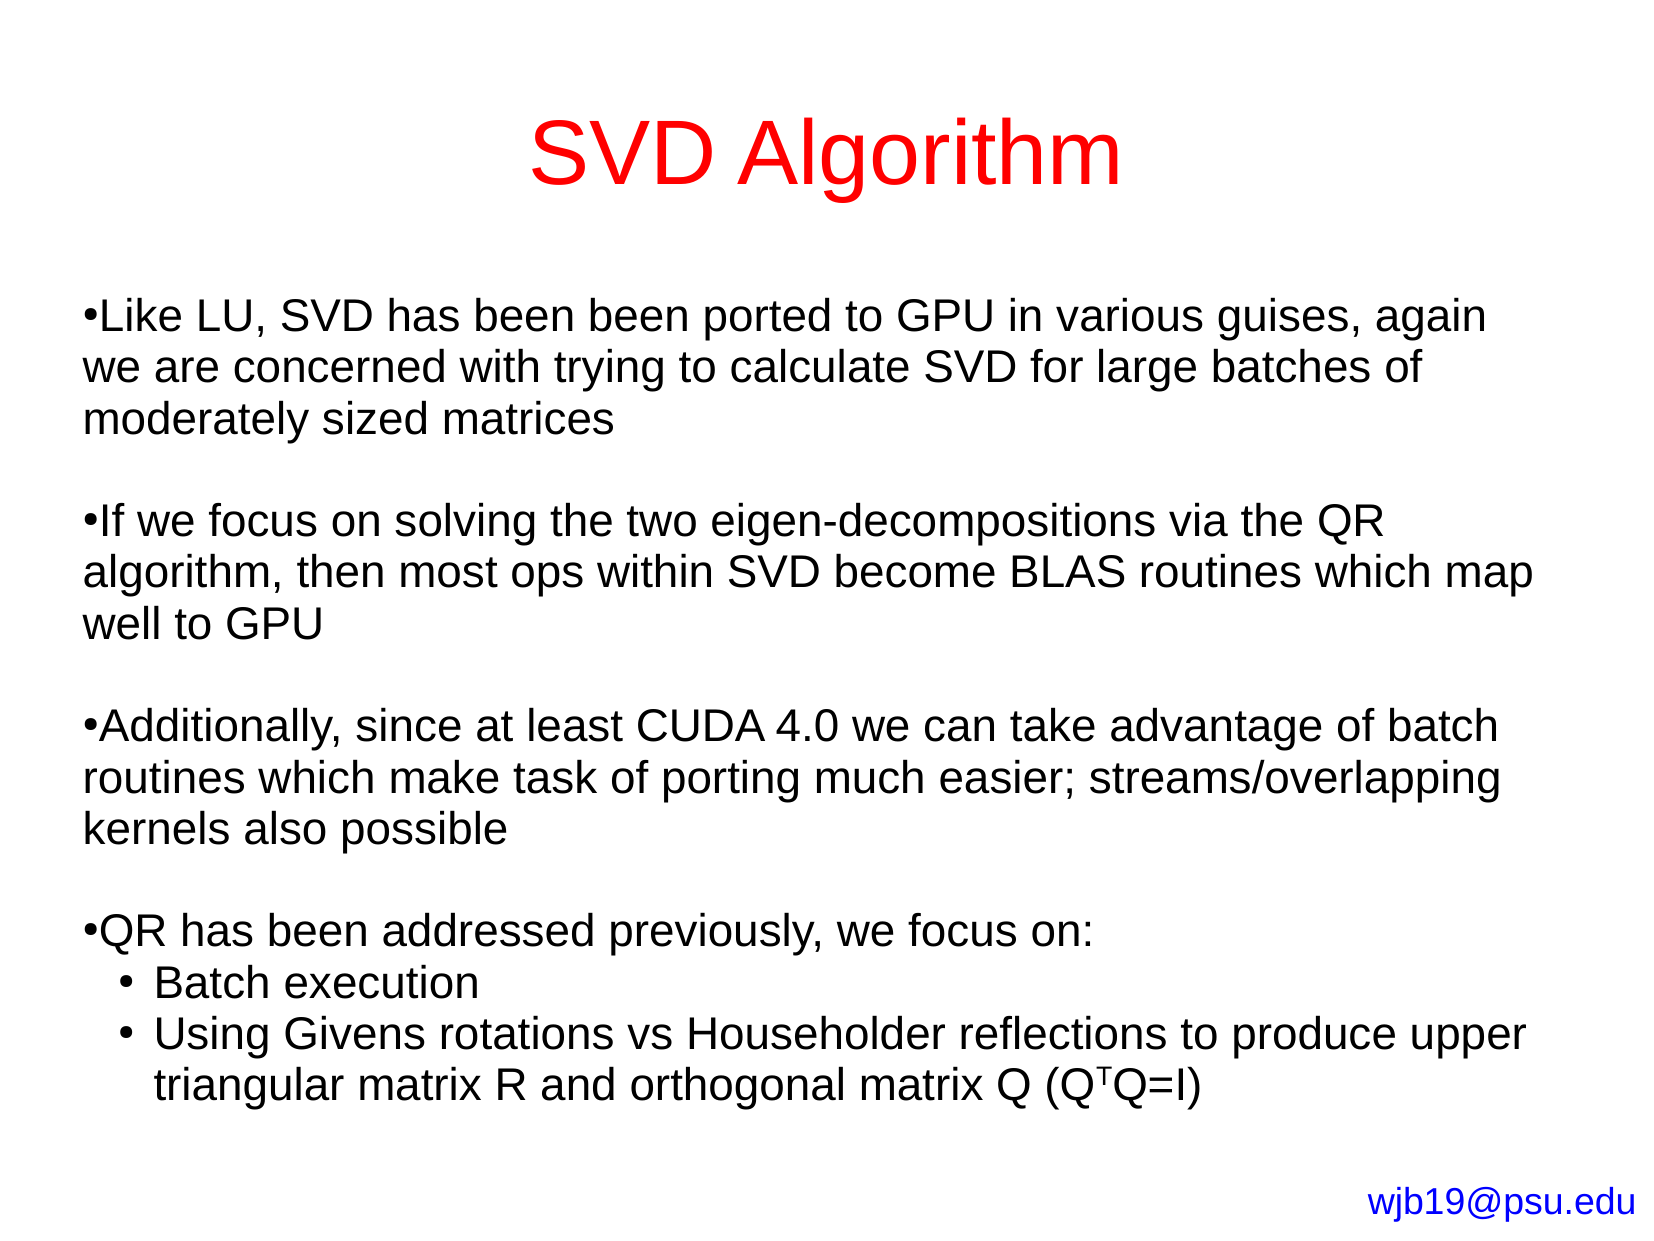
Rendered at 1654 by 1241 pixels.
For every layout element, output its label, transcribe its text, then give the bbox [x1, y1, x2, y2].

title SVD Algorithm [82, 49, 1571, 257]
text_box wjb19@psu.edu [1353, 1173, 1652, 1231]
subtitle Like LU, SVD has been been ported to GPU in various guises, again we are concerned with trying to calculate SVD for large batches of moderately sized matrices If we focus on solving the two eigen-decompositions via the QR algorithm, then most ops within SVD become BLAS routines which map well to GPU Additionally, since at least CUDA 4.0 we can take advantage of batch routines which make task of porting much easier; streams/overlapping kernels also possible QR has been addressed previously, we focus on: Batch execution Using Givens rotations vs Householder reflections to produce upper triangular matrix R and orthogonal matrix Q (QTQ=I) [82, 290, 1538, 1113]
